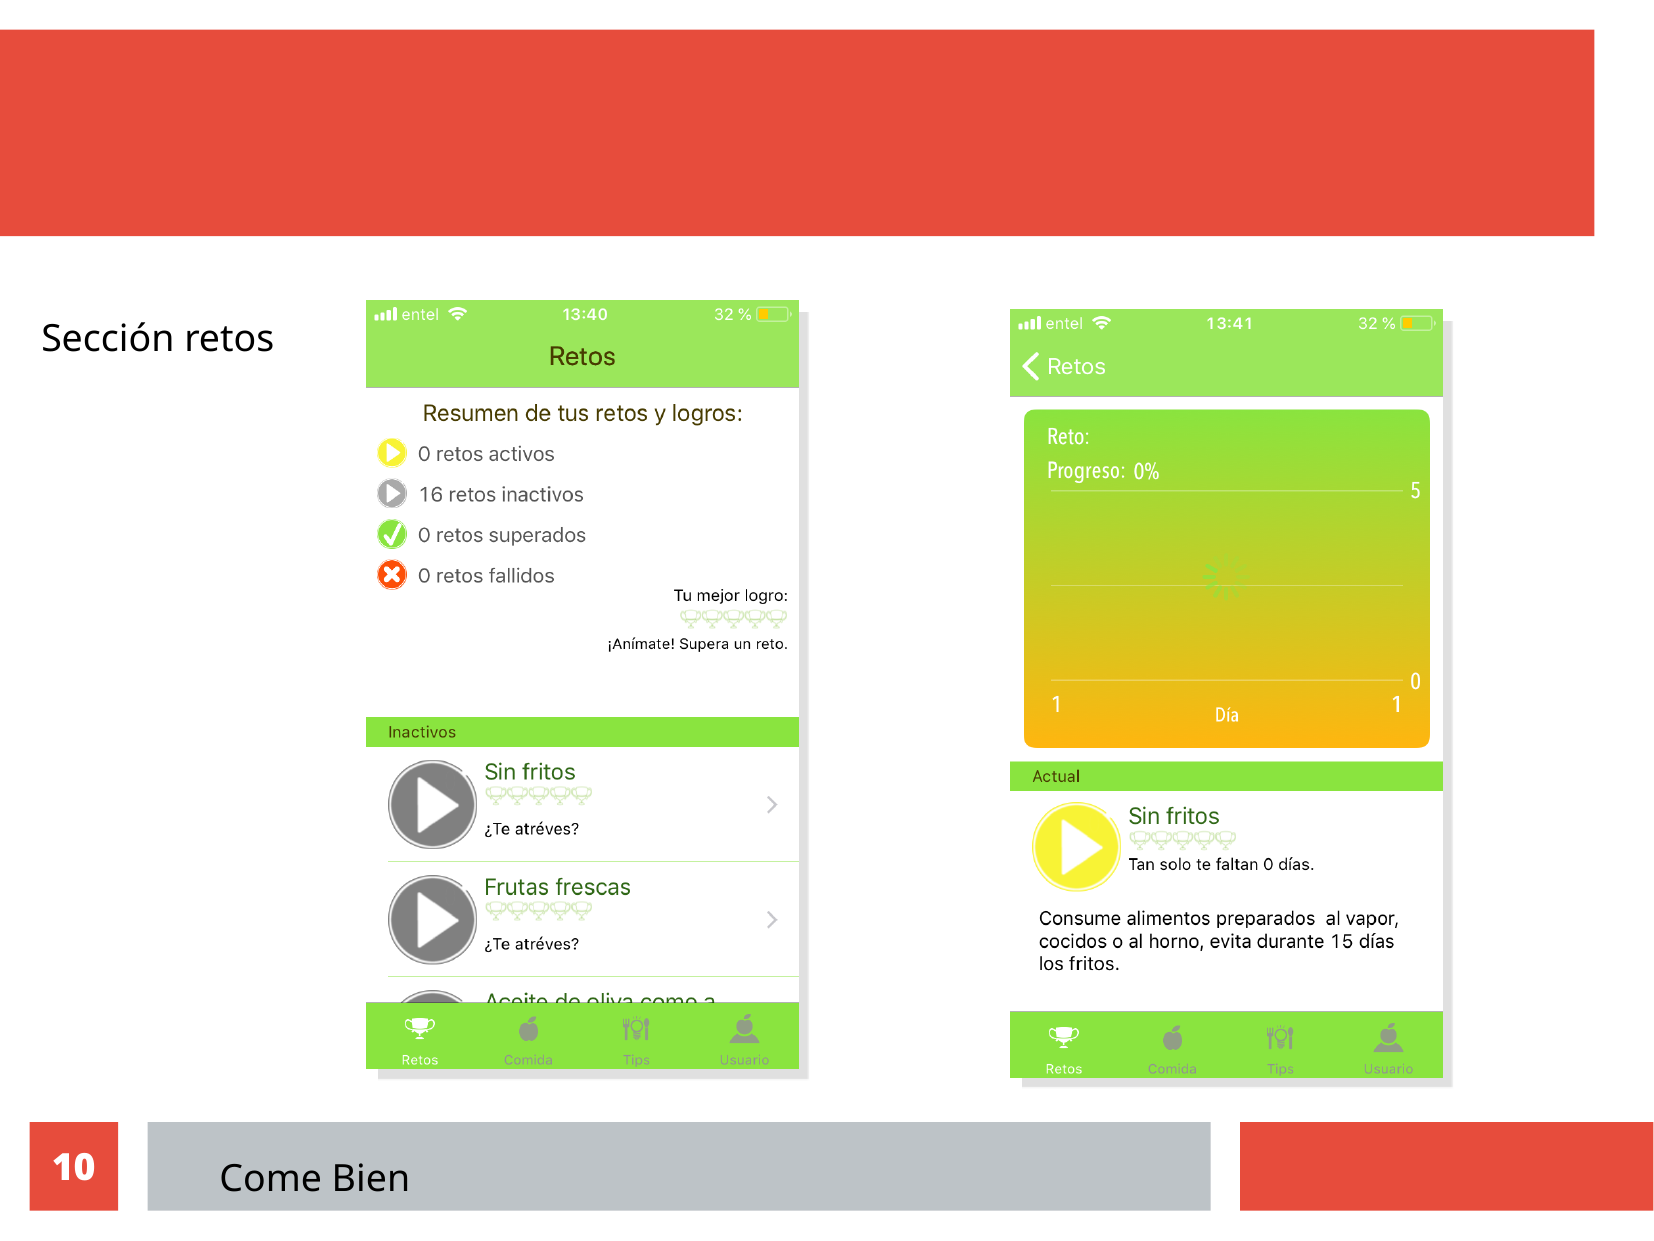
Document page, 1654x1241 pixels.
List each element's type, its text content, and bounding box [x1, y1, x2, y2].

picture [366, 300, 799, 1069]
text_box Come Bien [204, 1144, 942, 1203]
text_box Sección retos [26, 303, 336, 406]
picture [1010, 309, 1443, 1078]
